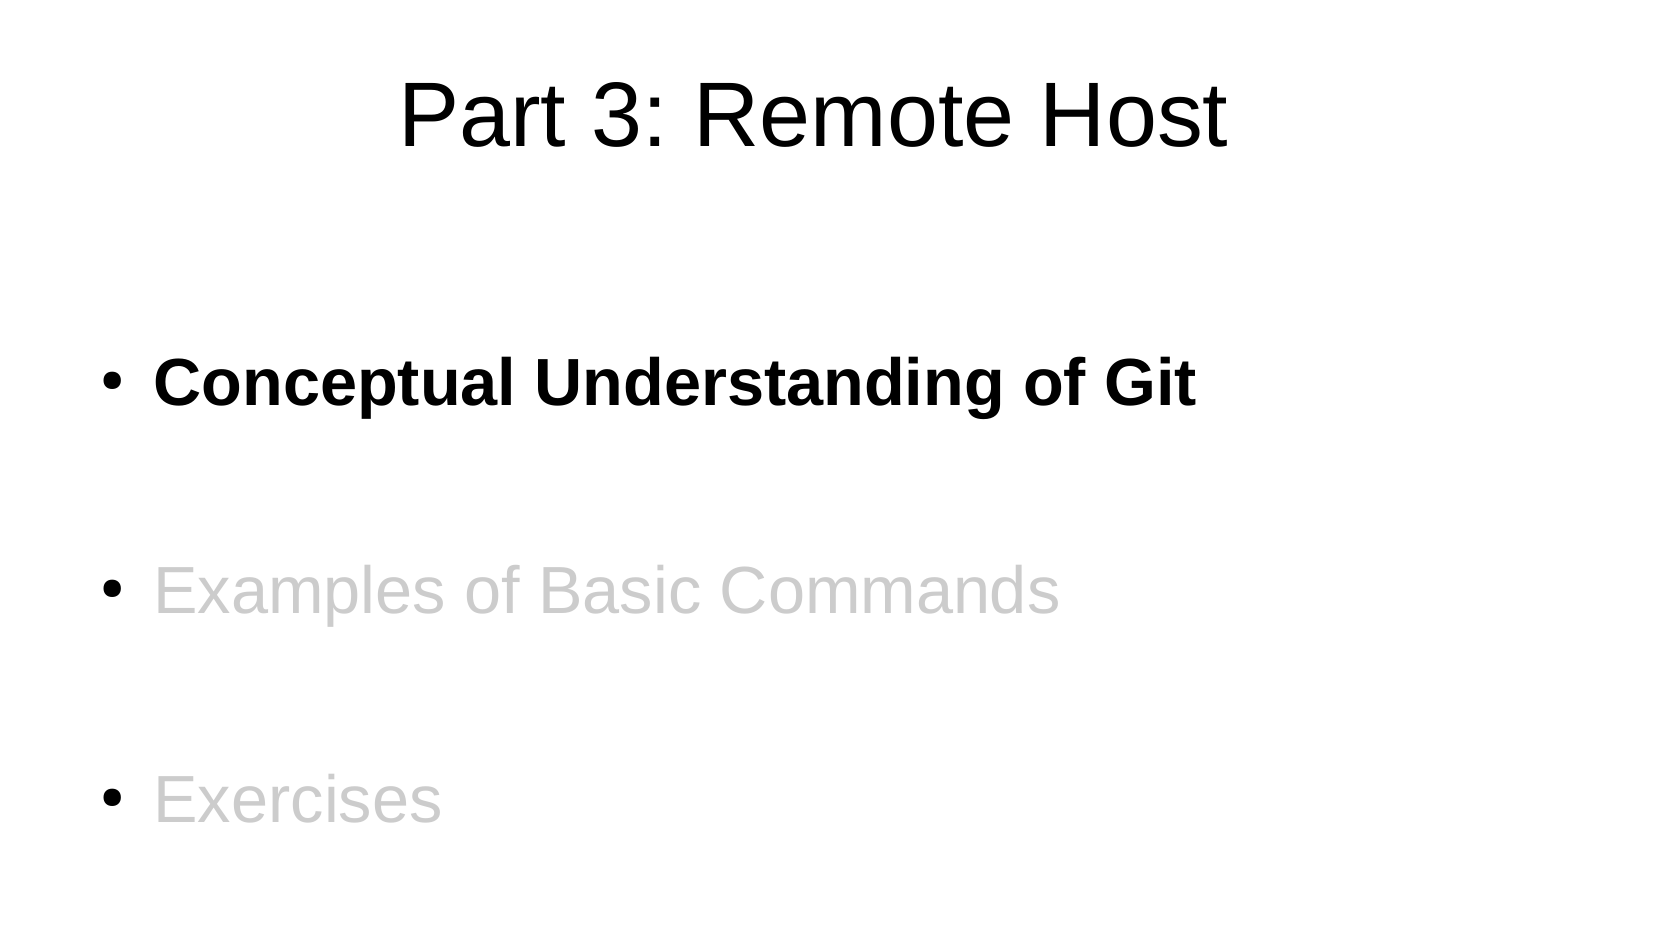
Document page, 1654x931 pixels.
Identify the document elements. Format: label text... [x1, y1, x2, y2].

list Conceptual Understanding of Git Examples of Basic Commands Exercises [82, 240, 1571, 856]
title Part 3: Remote Host [82, 37, 1571, 193]
